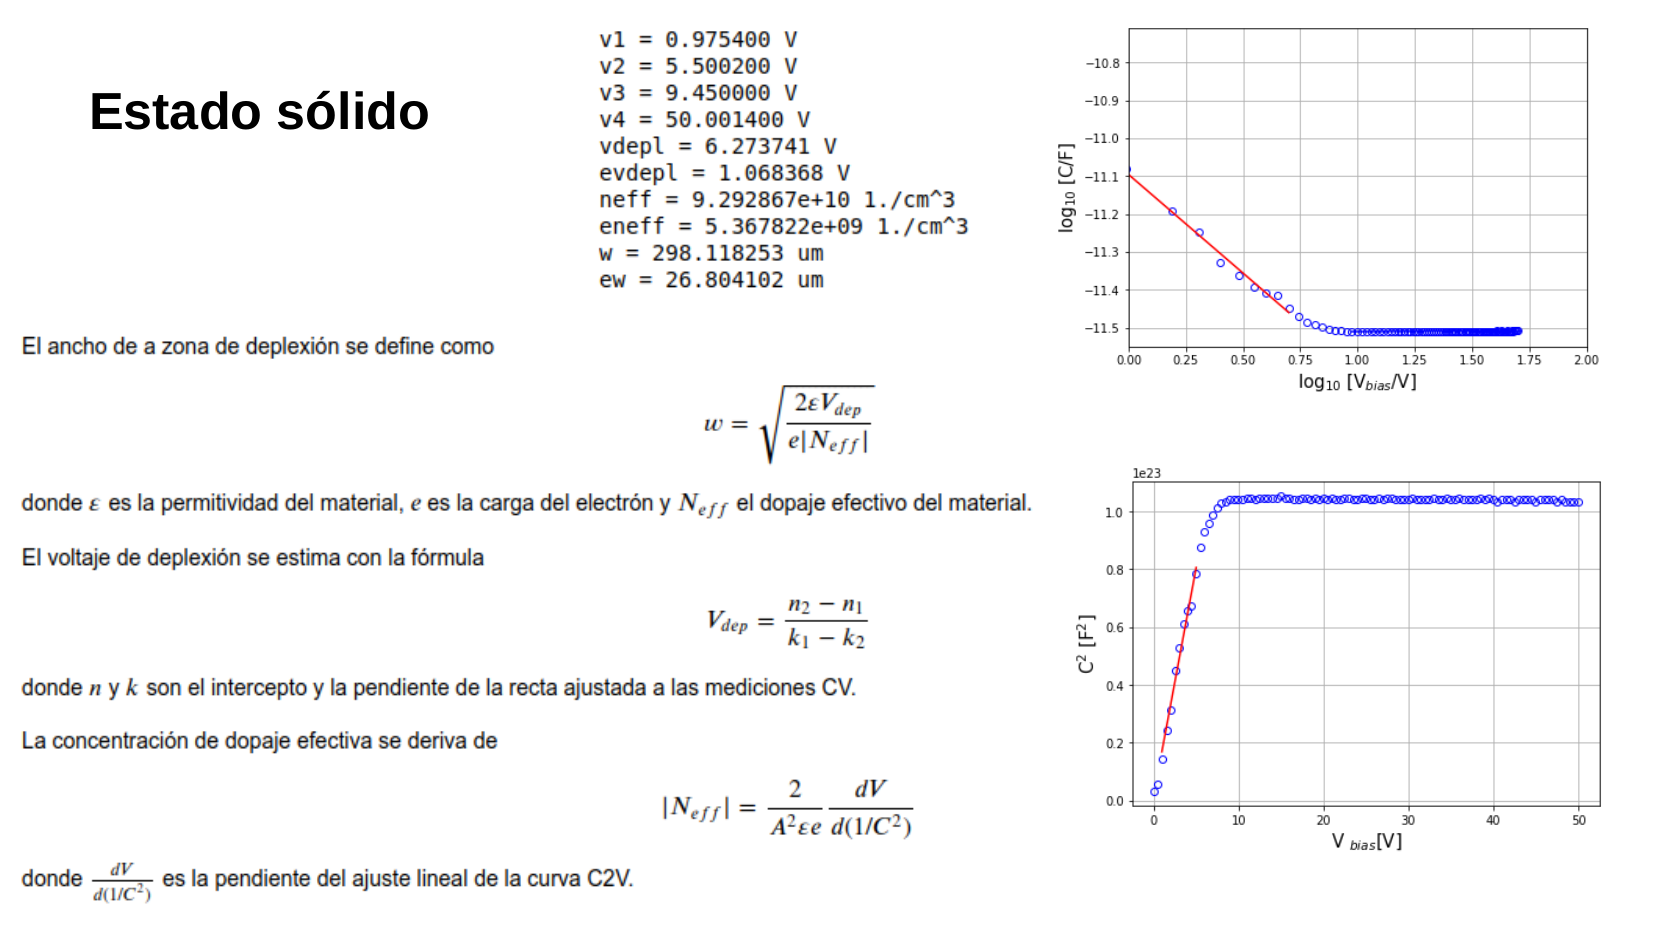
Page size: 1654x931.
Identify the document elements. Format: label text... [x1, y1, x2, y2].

picture [1068, 460, 1607, 862]
title Estado sólido [23, 33, 497, 189]
picture [11, 20, 1607, 910]
picture [590, 19, 997, 308]
